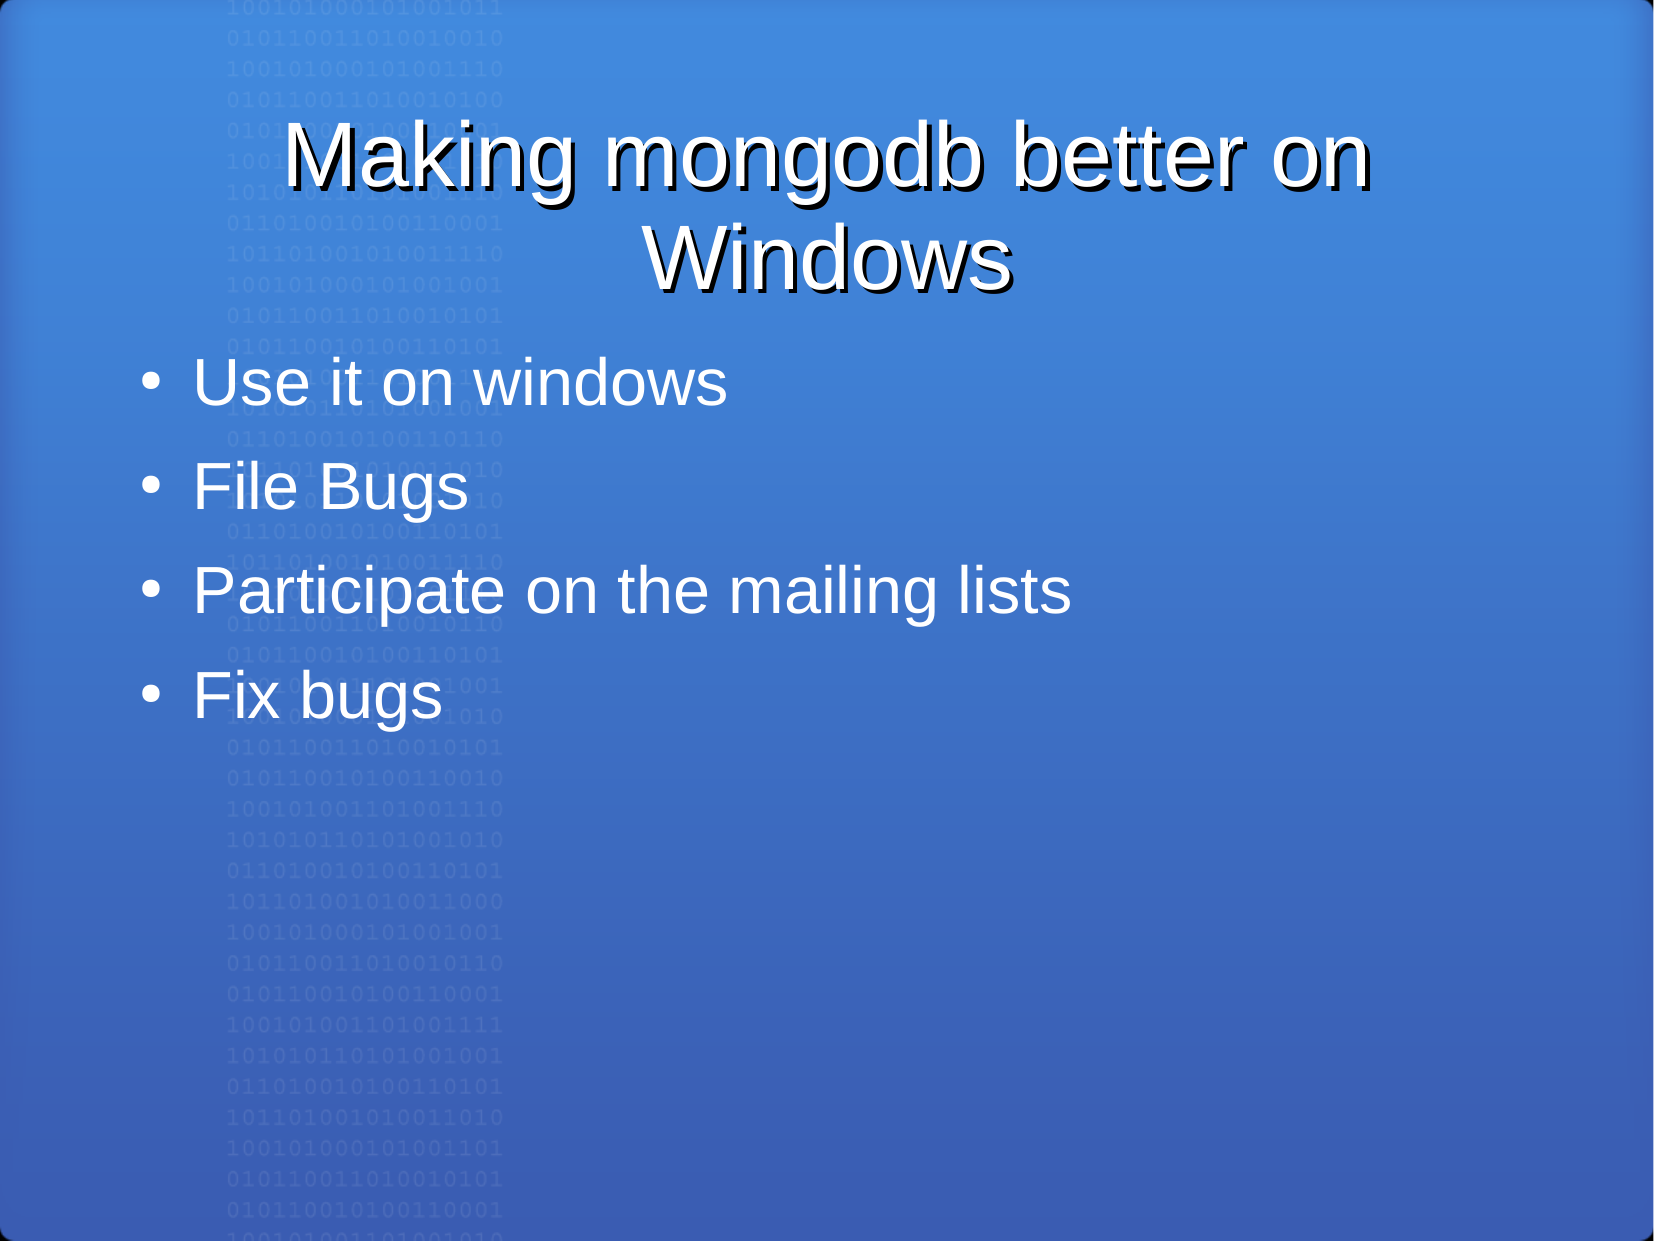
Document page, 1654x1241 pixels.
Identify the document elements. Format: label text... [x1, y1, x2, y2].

picture [0, 0, 1654, 1241]
title Making mongodb better on Windows [121, 103, 1534, 310]
list Use it on windows File Bugs Participate on the mailing lists Fix bugs [121, 344, 1534, 1112]
